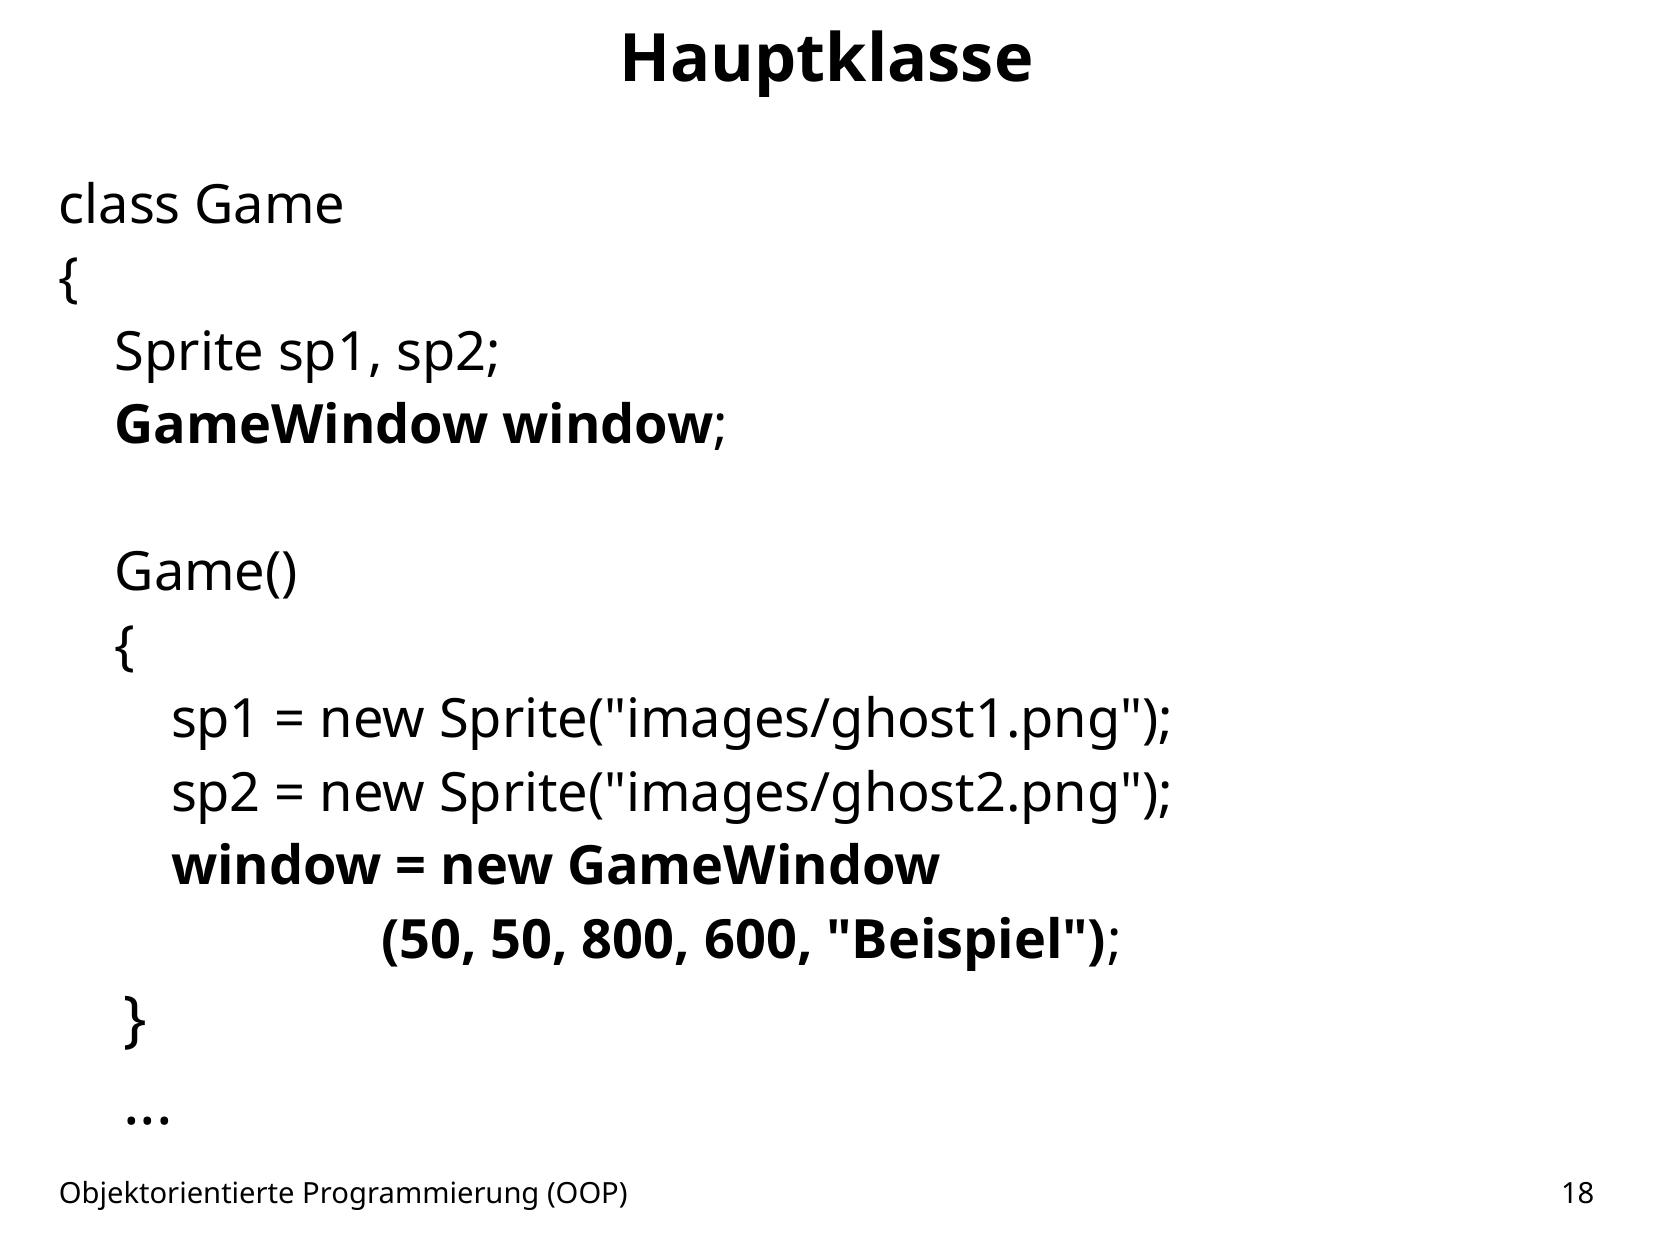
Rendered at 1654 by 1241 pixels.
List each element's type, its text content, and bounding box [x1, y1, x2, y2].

title Hauptklasse [0, 5, 1654, 107]
list class Game { Sprite sp1, sp2; GameWindow window; Game() { sp1 = new Sprite("images/ghost1.png"); sp2 = new Sprite("images/ghost2.png"); window = new GameWindow (50, 50, 800, 600, "Beispiel"); } ... [59, 165, 1630, 1146]
